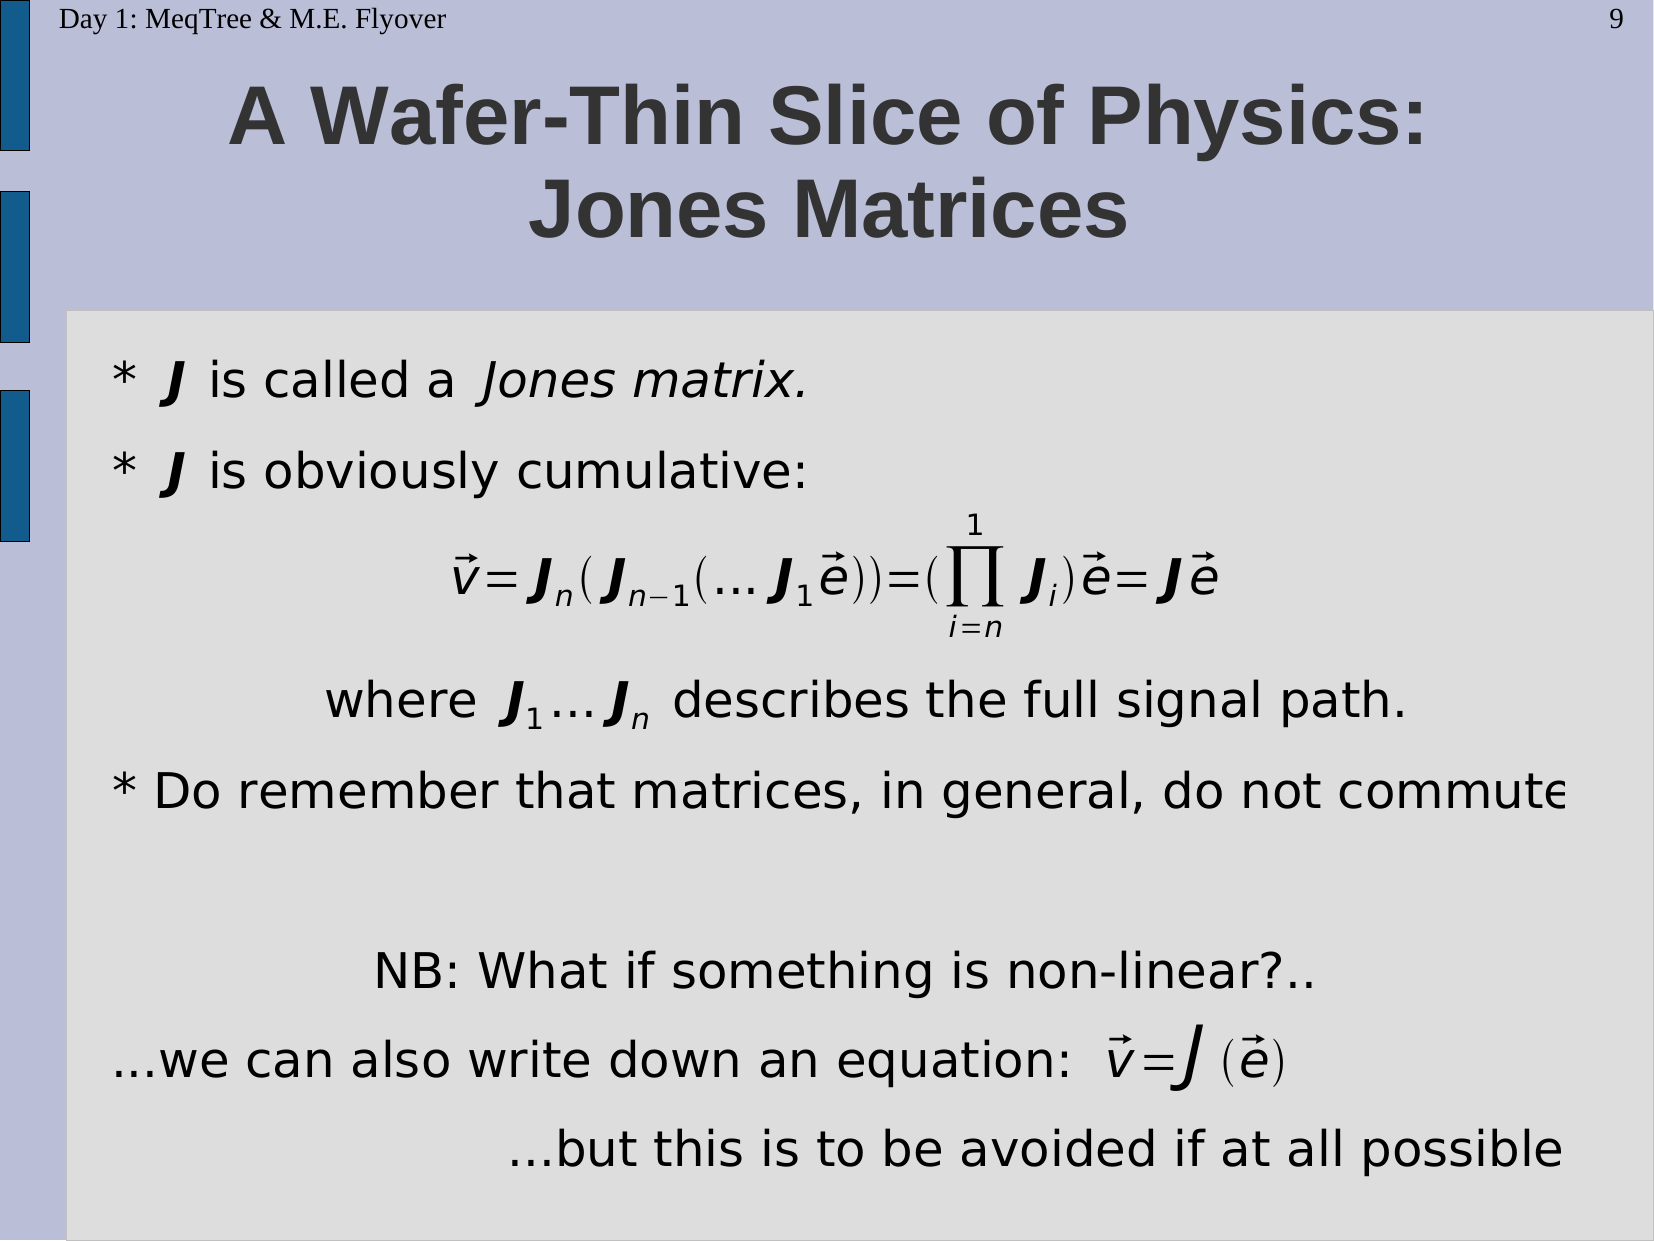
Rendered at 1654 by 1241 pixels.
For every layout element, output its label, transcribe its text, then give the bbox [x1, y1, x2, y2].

title A Wafer-Thin Slice of Physics: Jones Matrices [123, 59, 1536, 267]
chart [104, 329, 1565, 1185]
